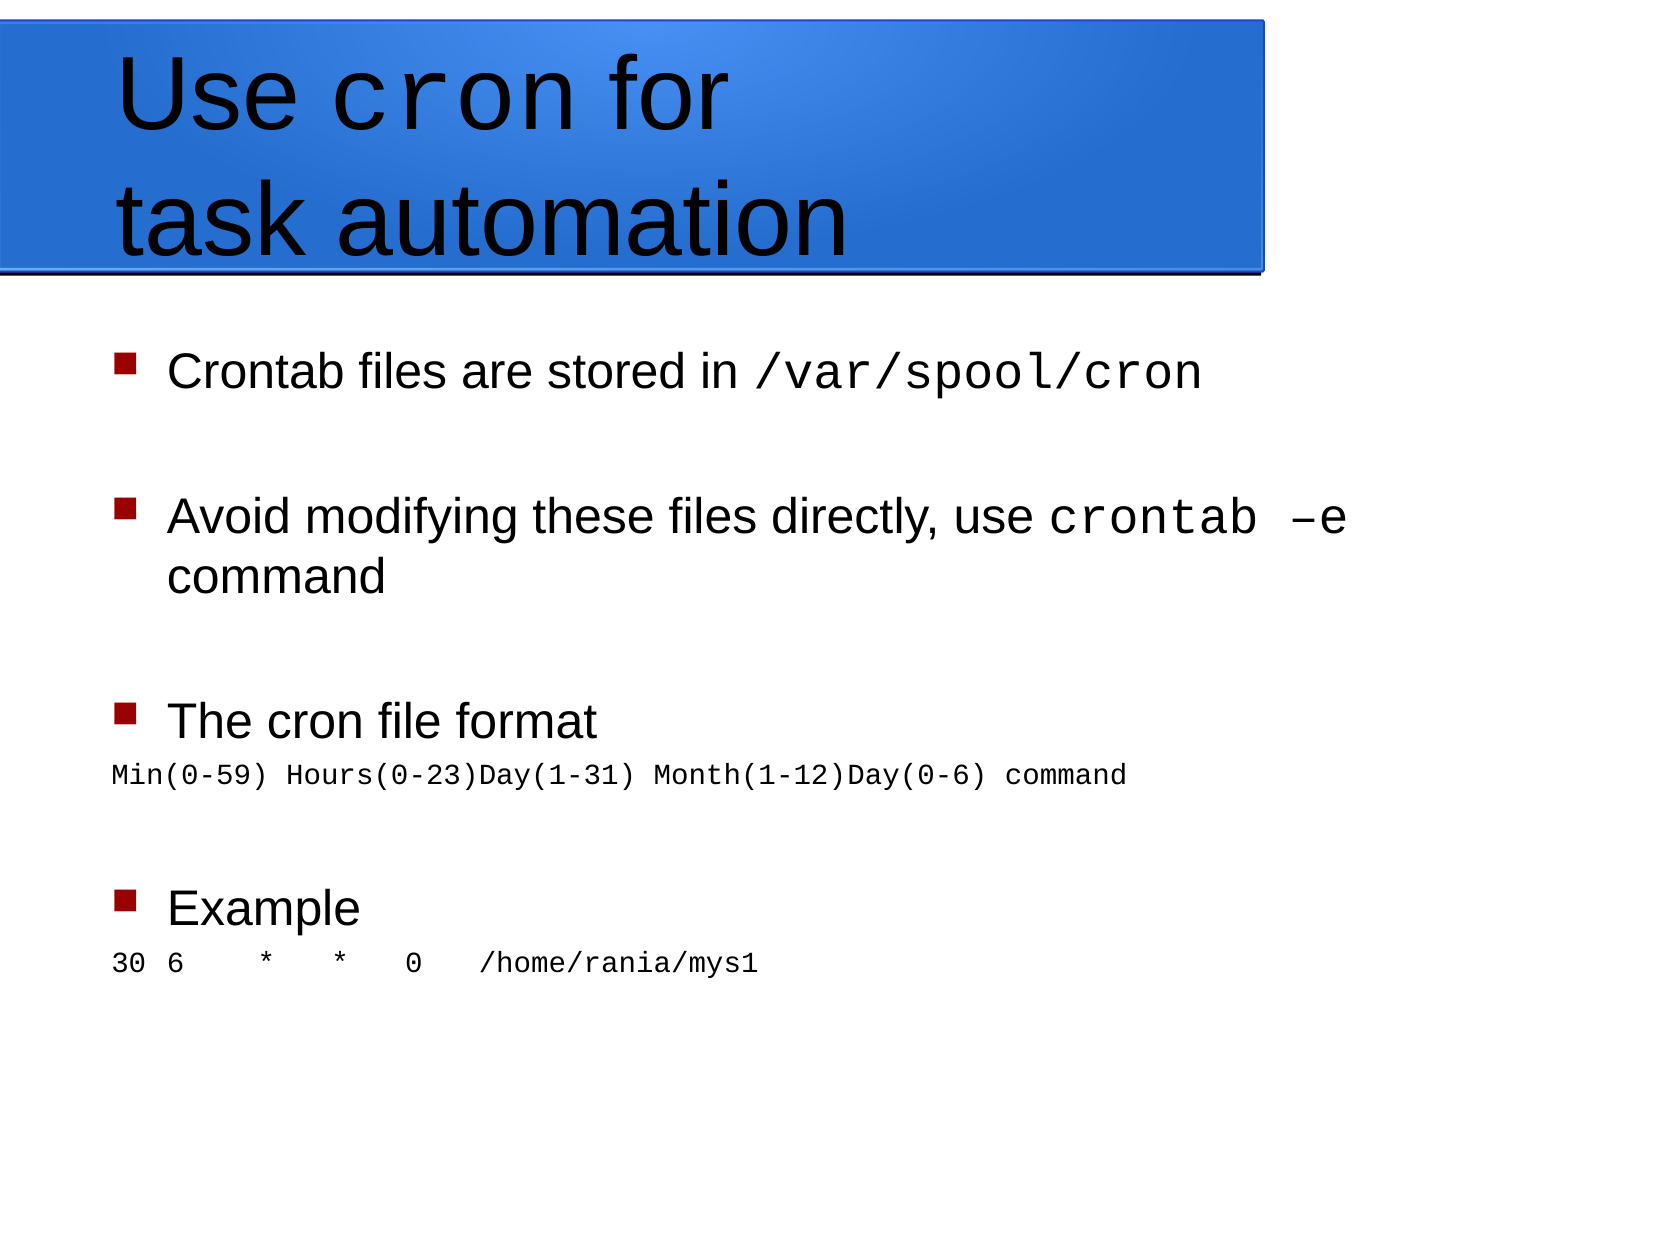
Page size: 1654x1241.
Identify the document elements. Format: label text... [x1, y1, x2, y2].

list Crontab files are stored in /var/spool/cron Avoid modifying these files directly, use crontab –e command The cron file format Min(0-59) Hours(0-23) Day(1-31) Month(1-12) Day(0-6) command Example 30 6 * * 0 /home/rania/mys1 [96, 330, 1571, 1061]
title Use cron for task automation [100, 18, 1576, 226]
